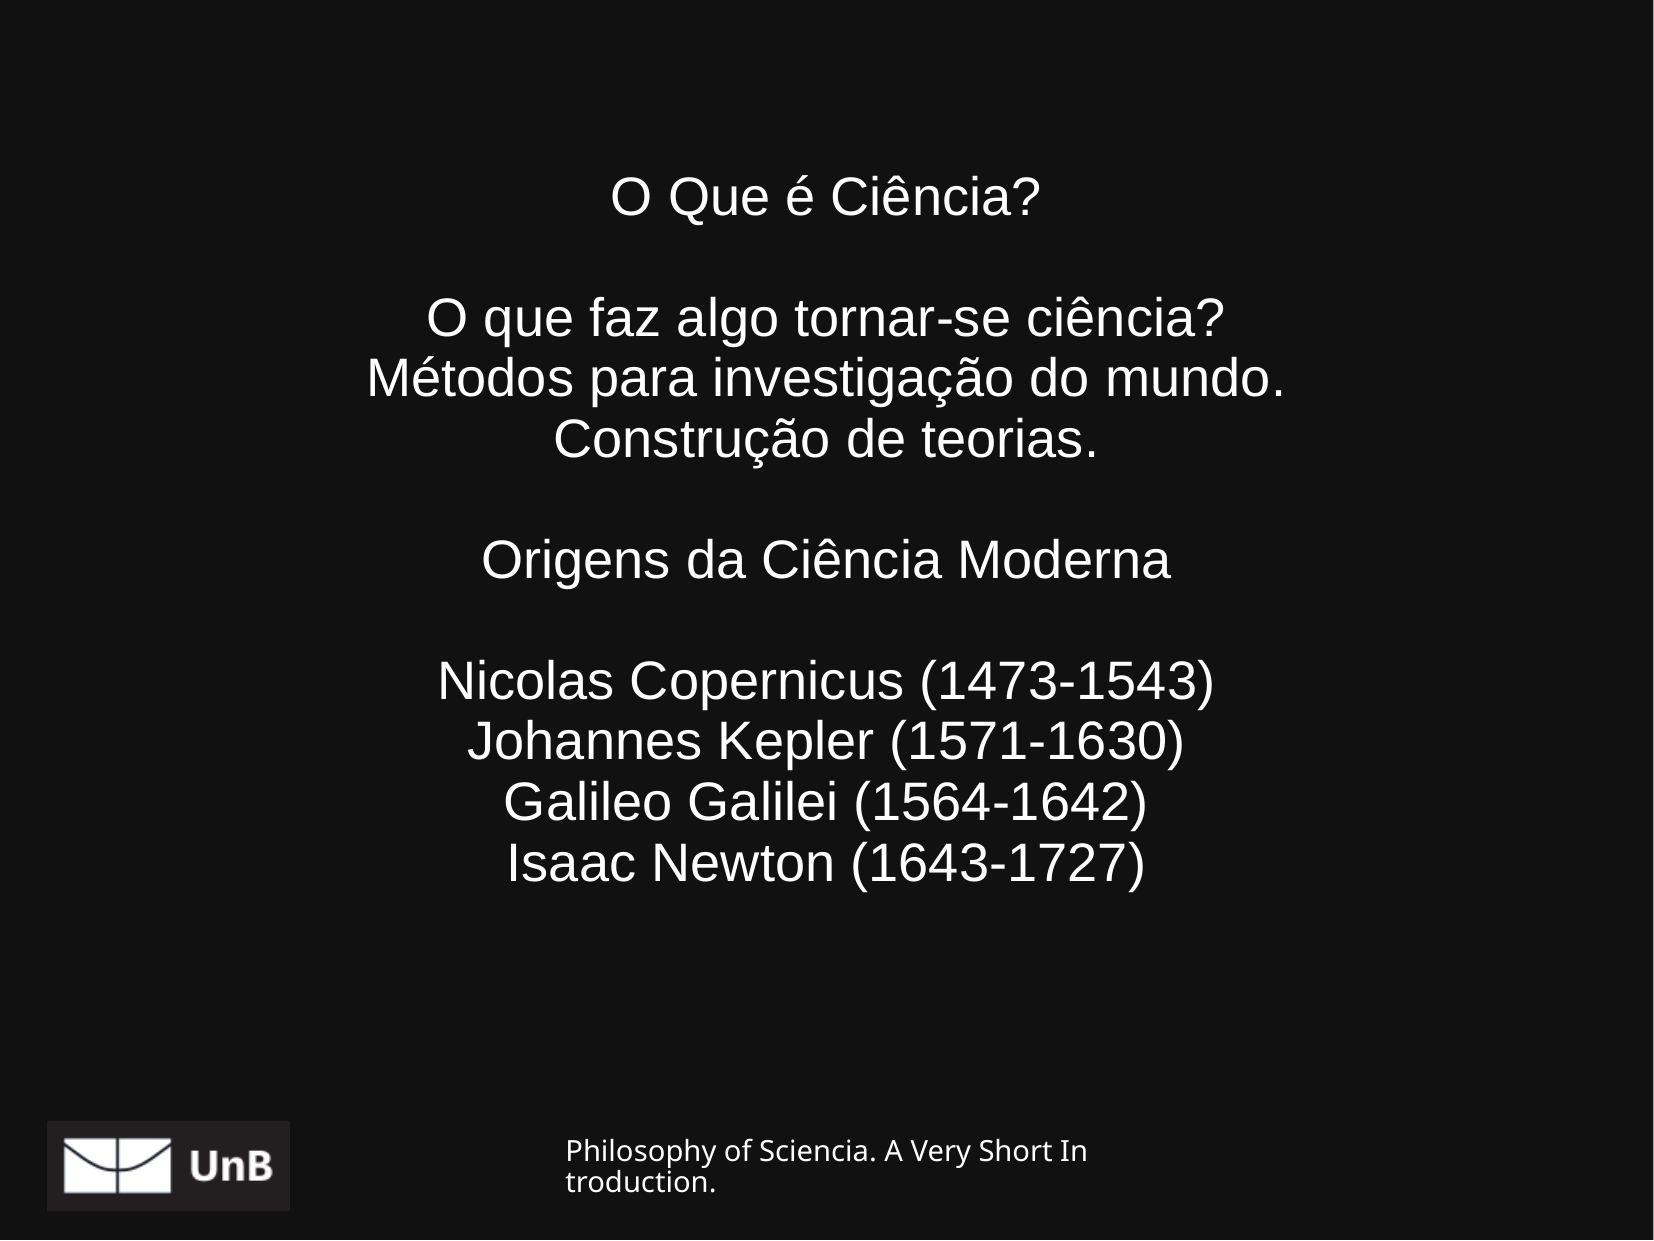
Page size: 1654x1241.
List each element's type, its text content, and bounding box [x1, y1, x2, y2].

subtitle O Que é Ciência? O que faz algo tornar-se ciência? Métodos para investigação do mundo. Construção de teorias. Origens da Ciência Moderna Nicolas Copernicus (1473-1543) Johannes Kepler (1571-1630) Galileo Galilei (1564-1642) Isaac Newton (1643-1727) [82, 49, 1571, 1010]
picture [47, 1121, 290, 1211]
